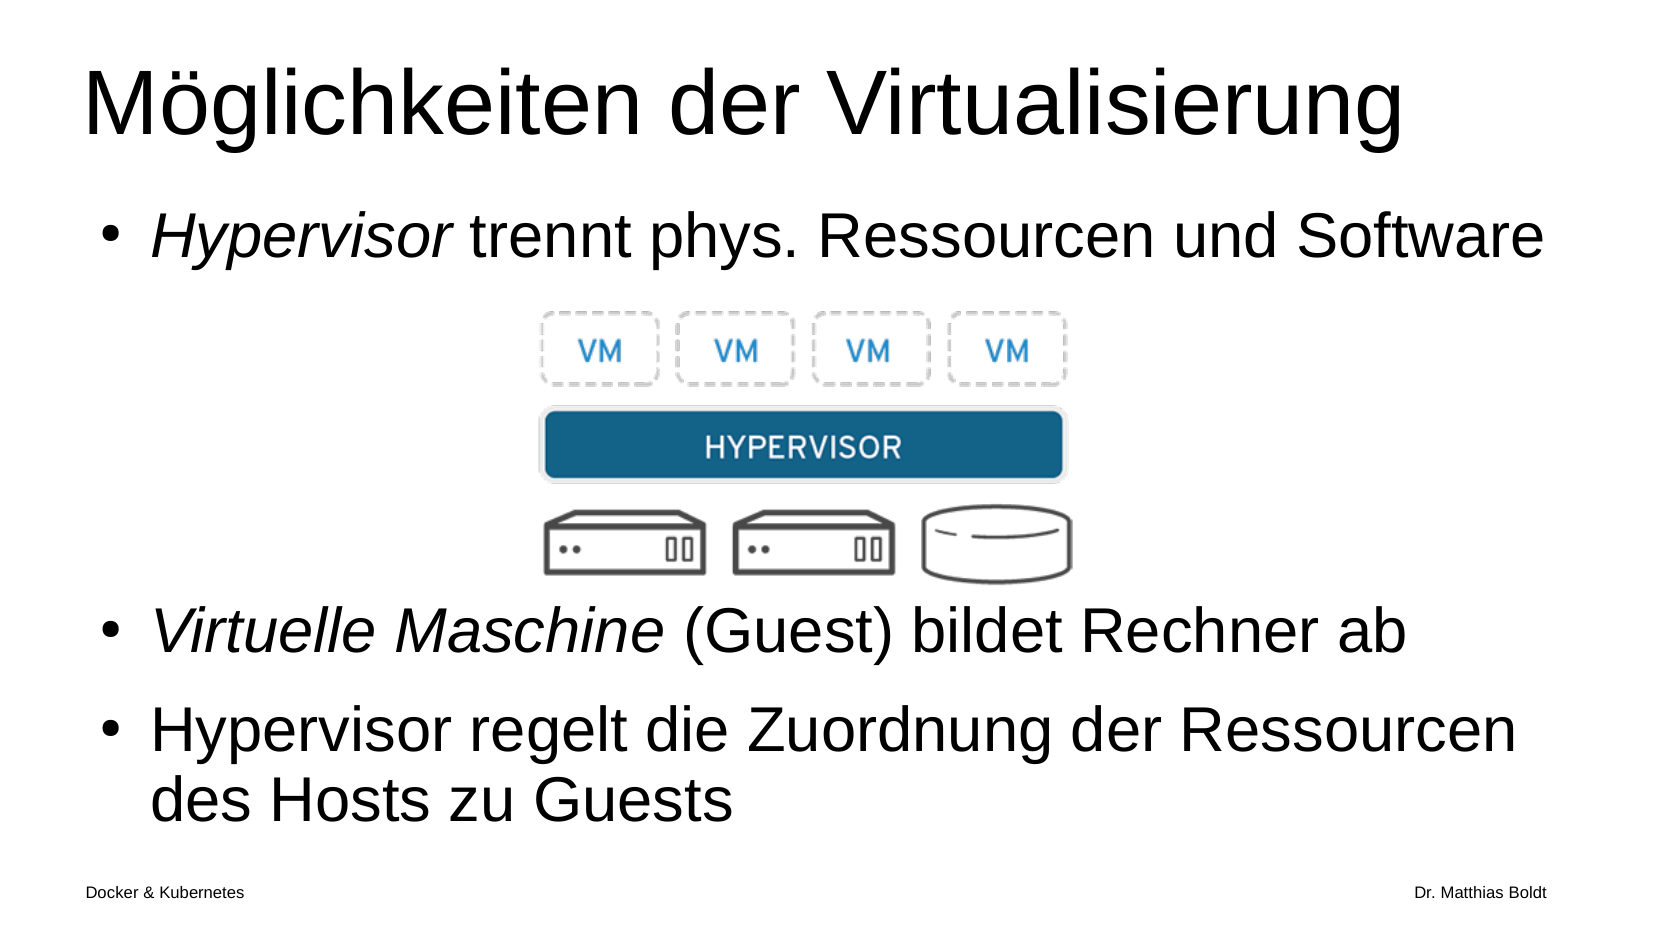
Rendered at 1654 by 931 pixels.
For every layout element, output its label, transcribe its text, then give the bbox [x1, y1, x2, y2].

list Hypervisor trennt phys. Ressourcen und Software Virtuelle Maschine (Guest) bildet Rechner ab Hypervisor regelt die Zuordnung der Ressourcen des Hosts zu Guests [82, 199, 1571, 845]
text_box Docker & Kubernetes Dr. Matthias Boldt [70, 875, 1563, 910]
picture [531, 295, 1077, 592]
title Möglichkeiten der Virtualisierung [82, 0, 1619, 206]
